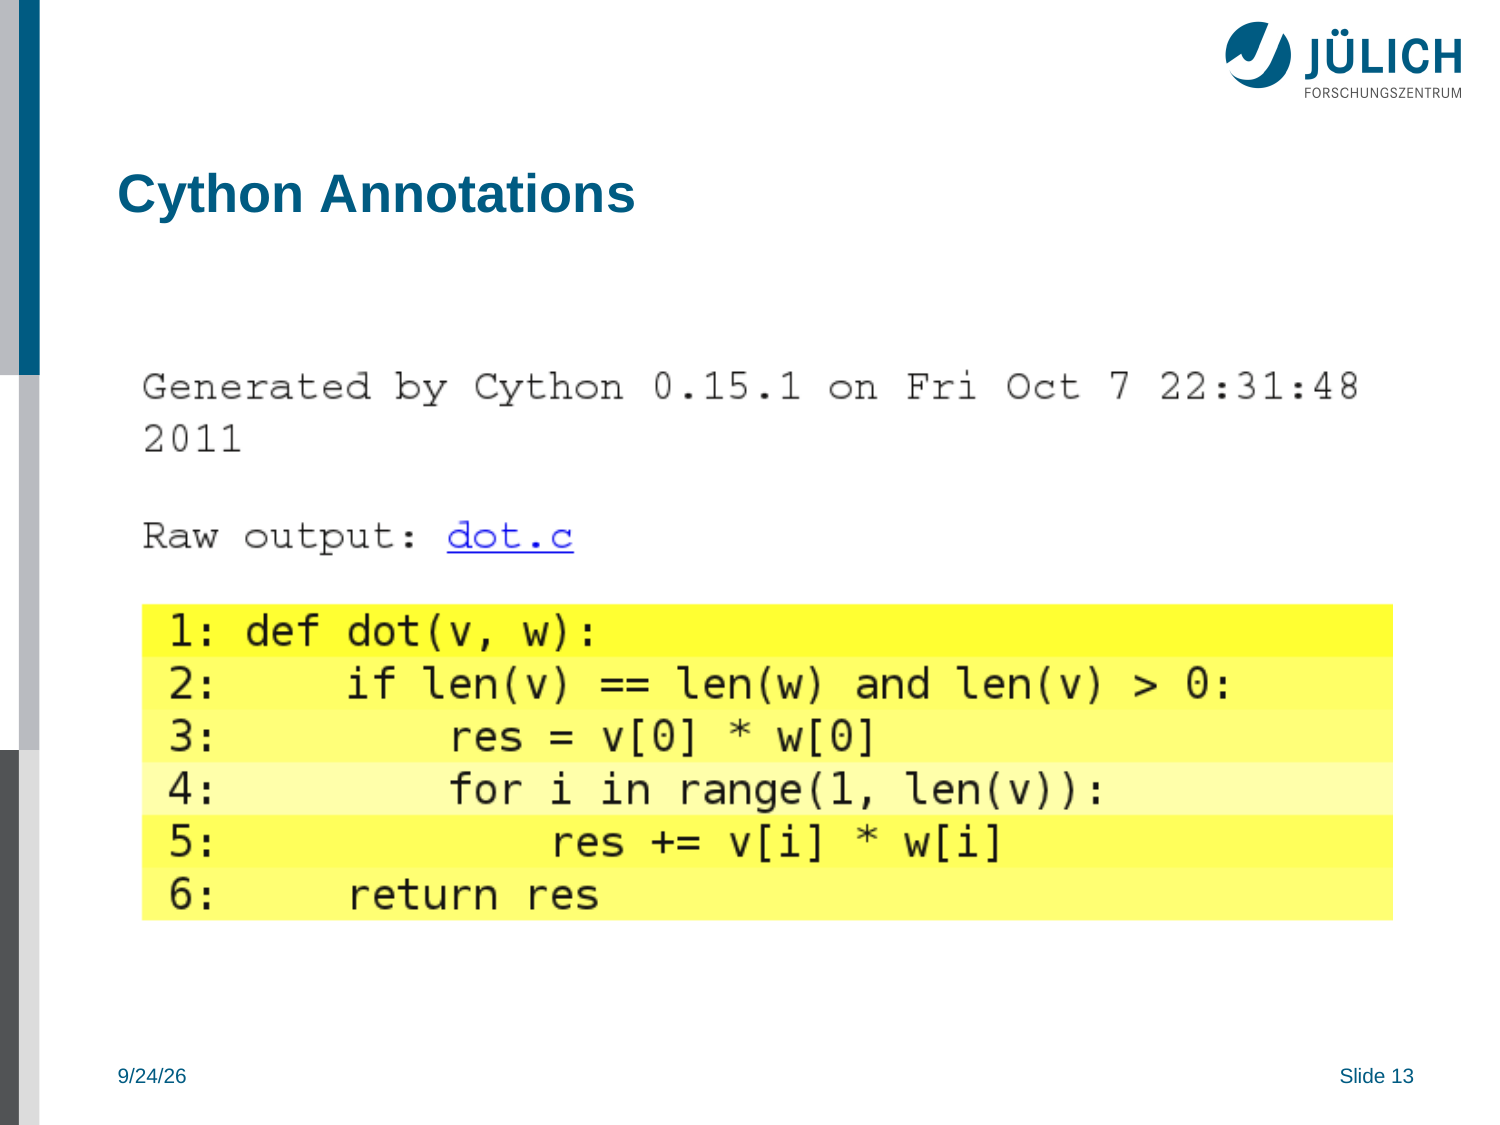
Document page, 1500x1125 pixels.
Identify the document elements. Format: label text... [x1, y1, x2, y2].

title Cython Annotations [117, 99, 1393, 288]
picture [1224, 20, 1461, 98]
picture [117, 312, 1393, 988]
